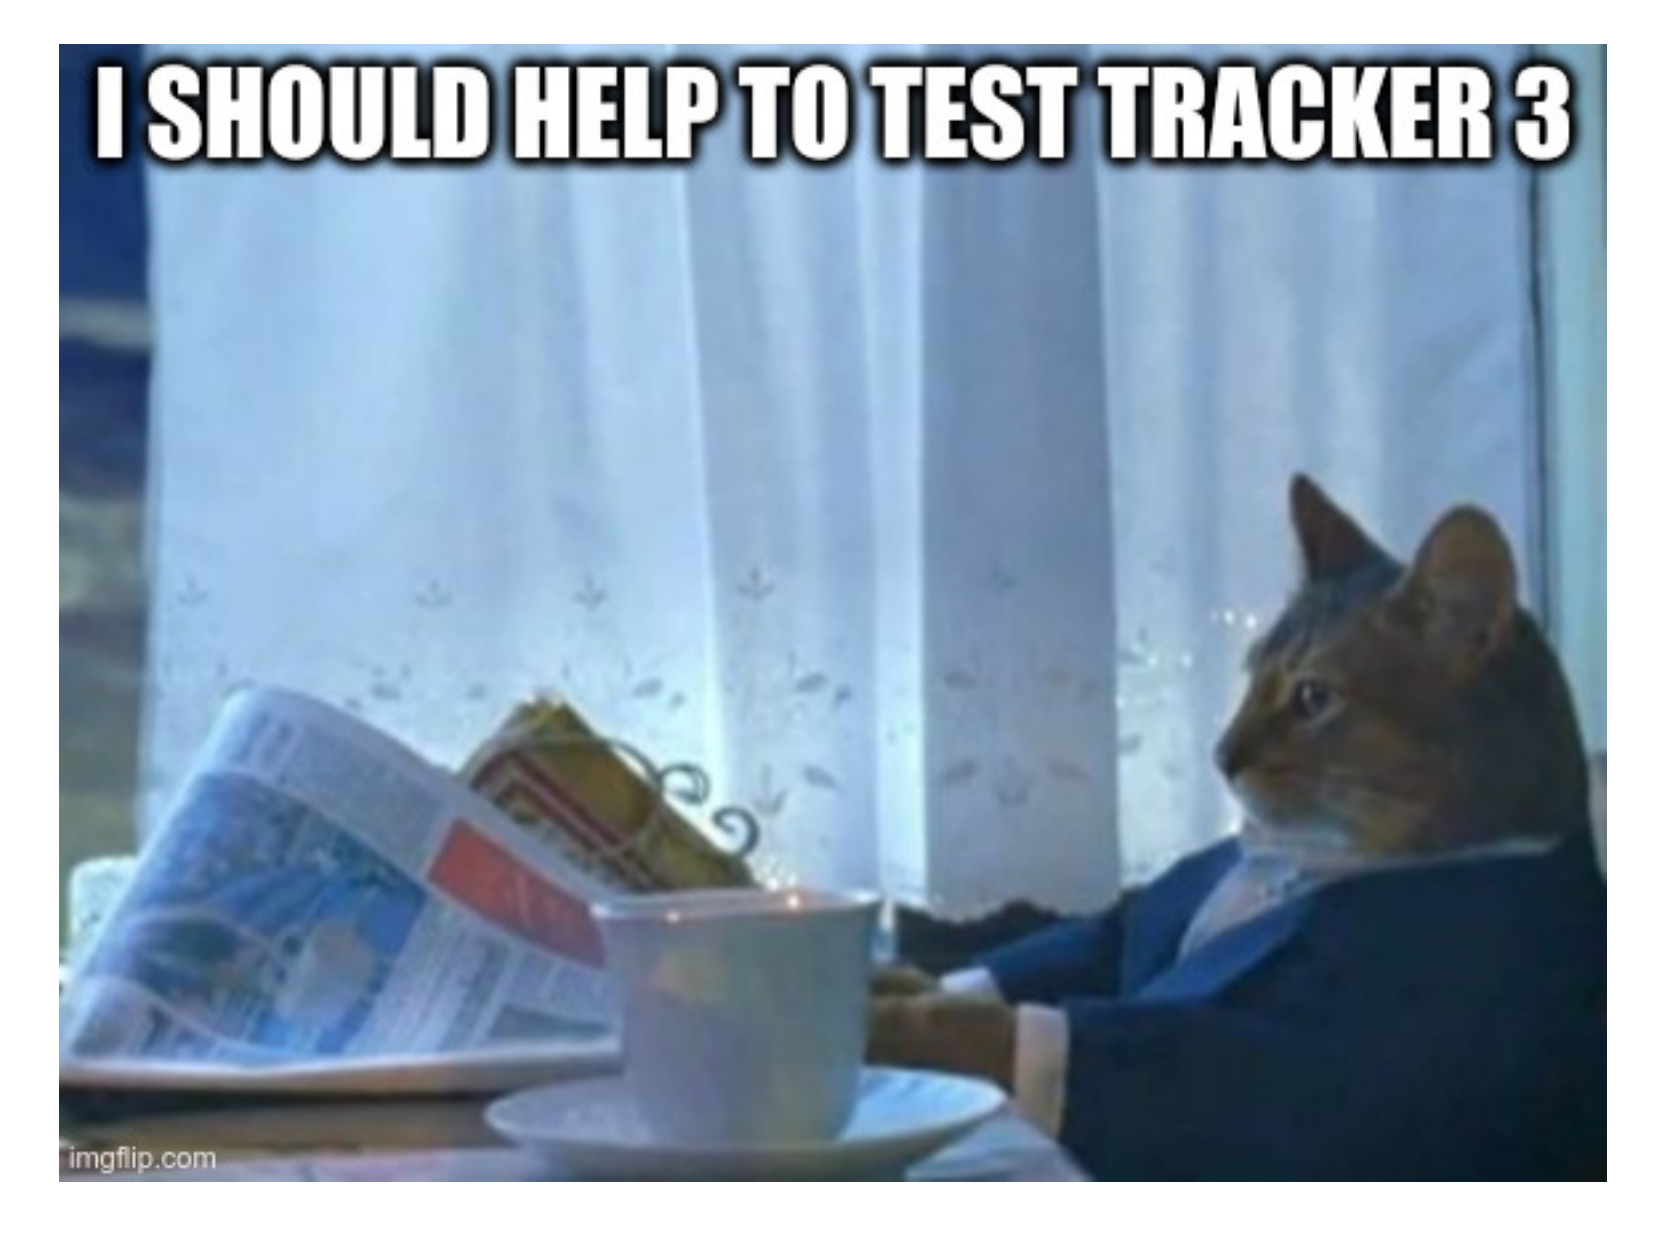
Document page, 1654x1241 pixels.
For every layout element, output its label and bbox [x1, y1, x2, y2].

picture [59, 44, 1607, 1182]
